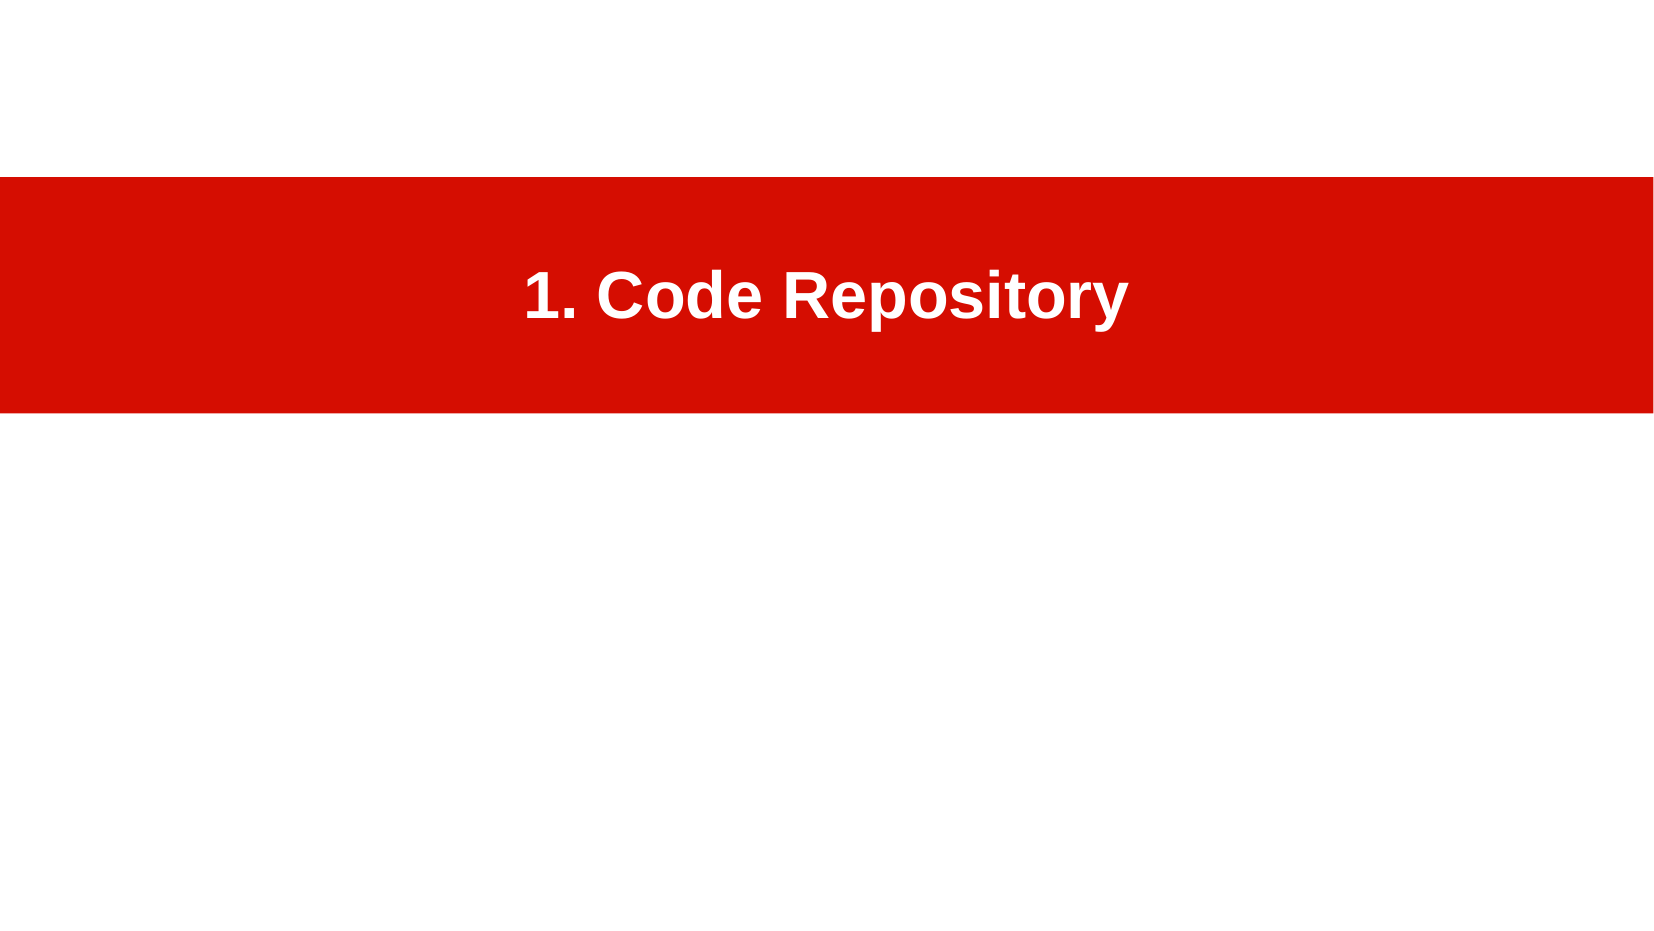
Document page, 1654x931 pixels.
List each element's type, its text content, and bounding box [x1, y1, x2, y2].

title 1. Code Repository [0, 177, 1654, 414]
